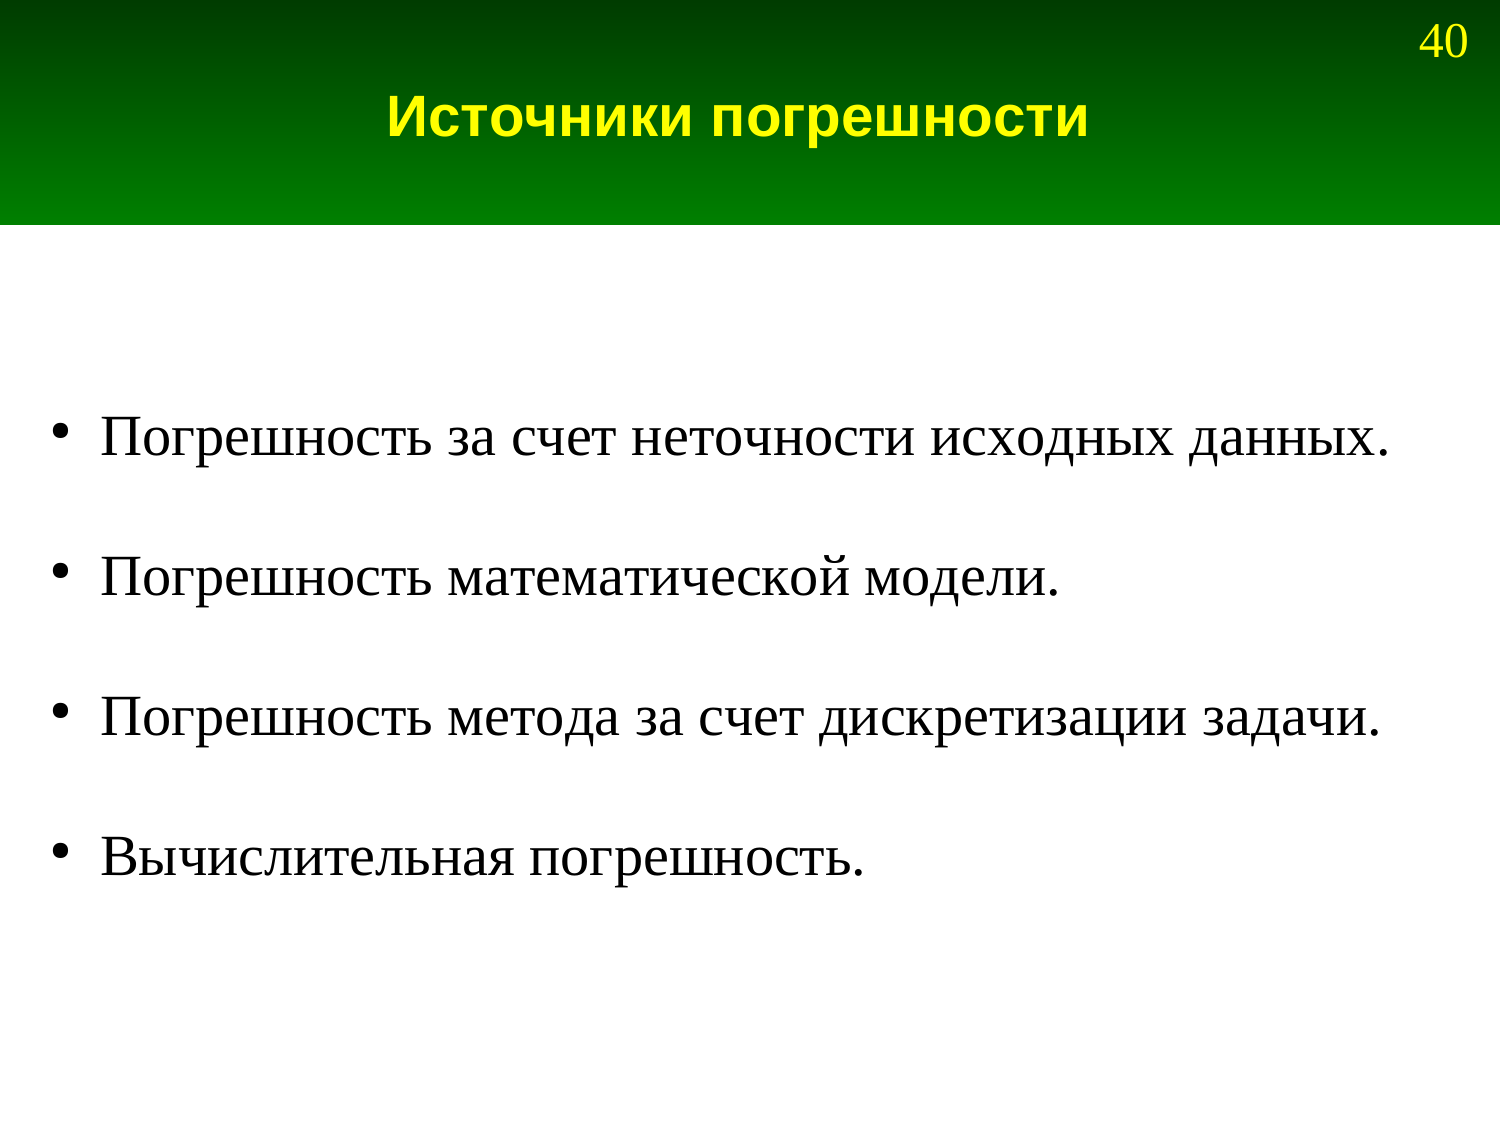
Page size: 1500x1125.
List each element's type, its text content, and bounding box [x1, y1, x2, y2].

title Источники погрешности [88, 18, 1389, 207]
text_box Погрешность за счет неточности исходных данных. Погрешность математической модели. Погрешность метода за счет дискретизации задачи. Вычислительная погрешность. [35, 389, 1465, 922]
